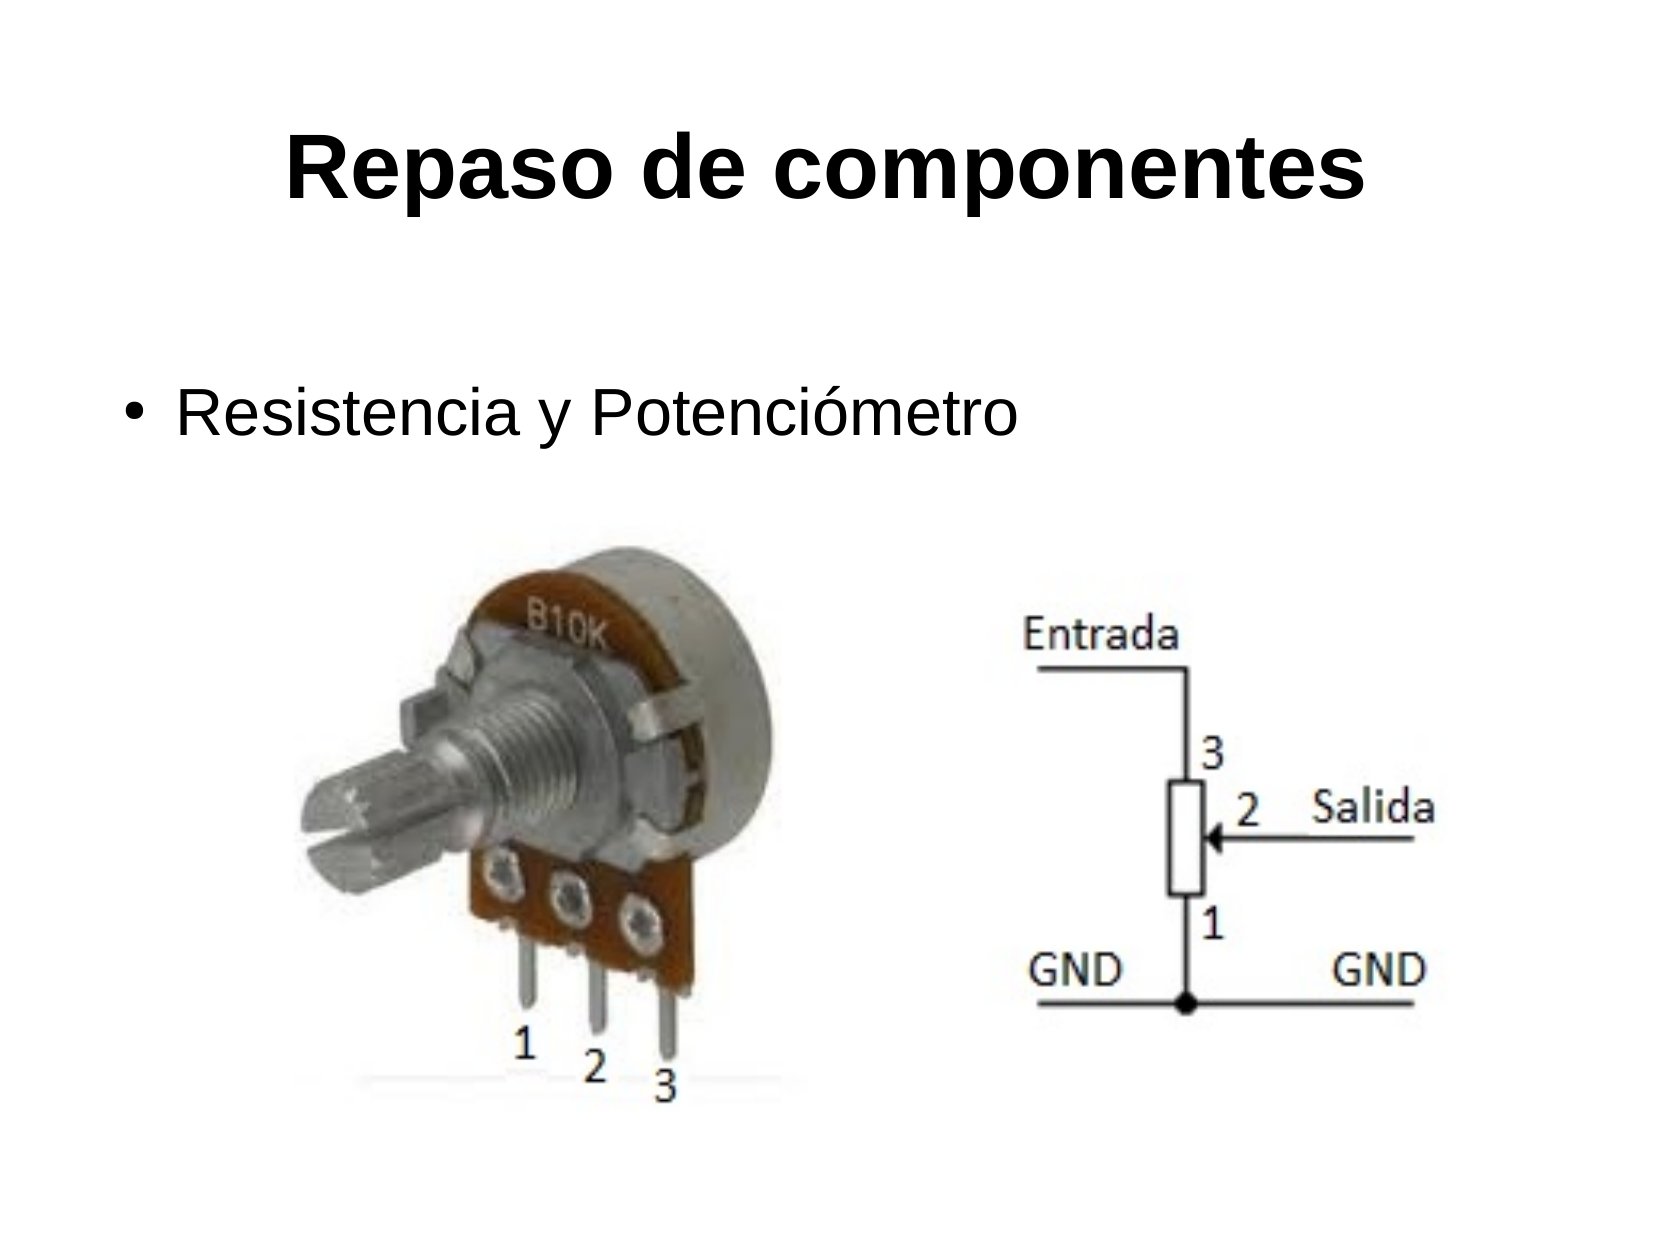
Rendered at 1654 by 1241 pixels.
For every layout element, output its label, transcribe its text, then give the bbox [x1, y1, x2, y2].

list Resistencia y Potenciómetro [105, 375, 1126, 1081]
picture [270, 524, 1486, 1141]
title Repaso de componentes [82, 62, 1571, 271]
